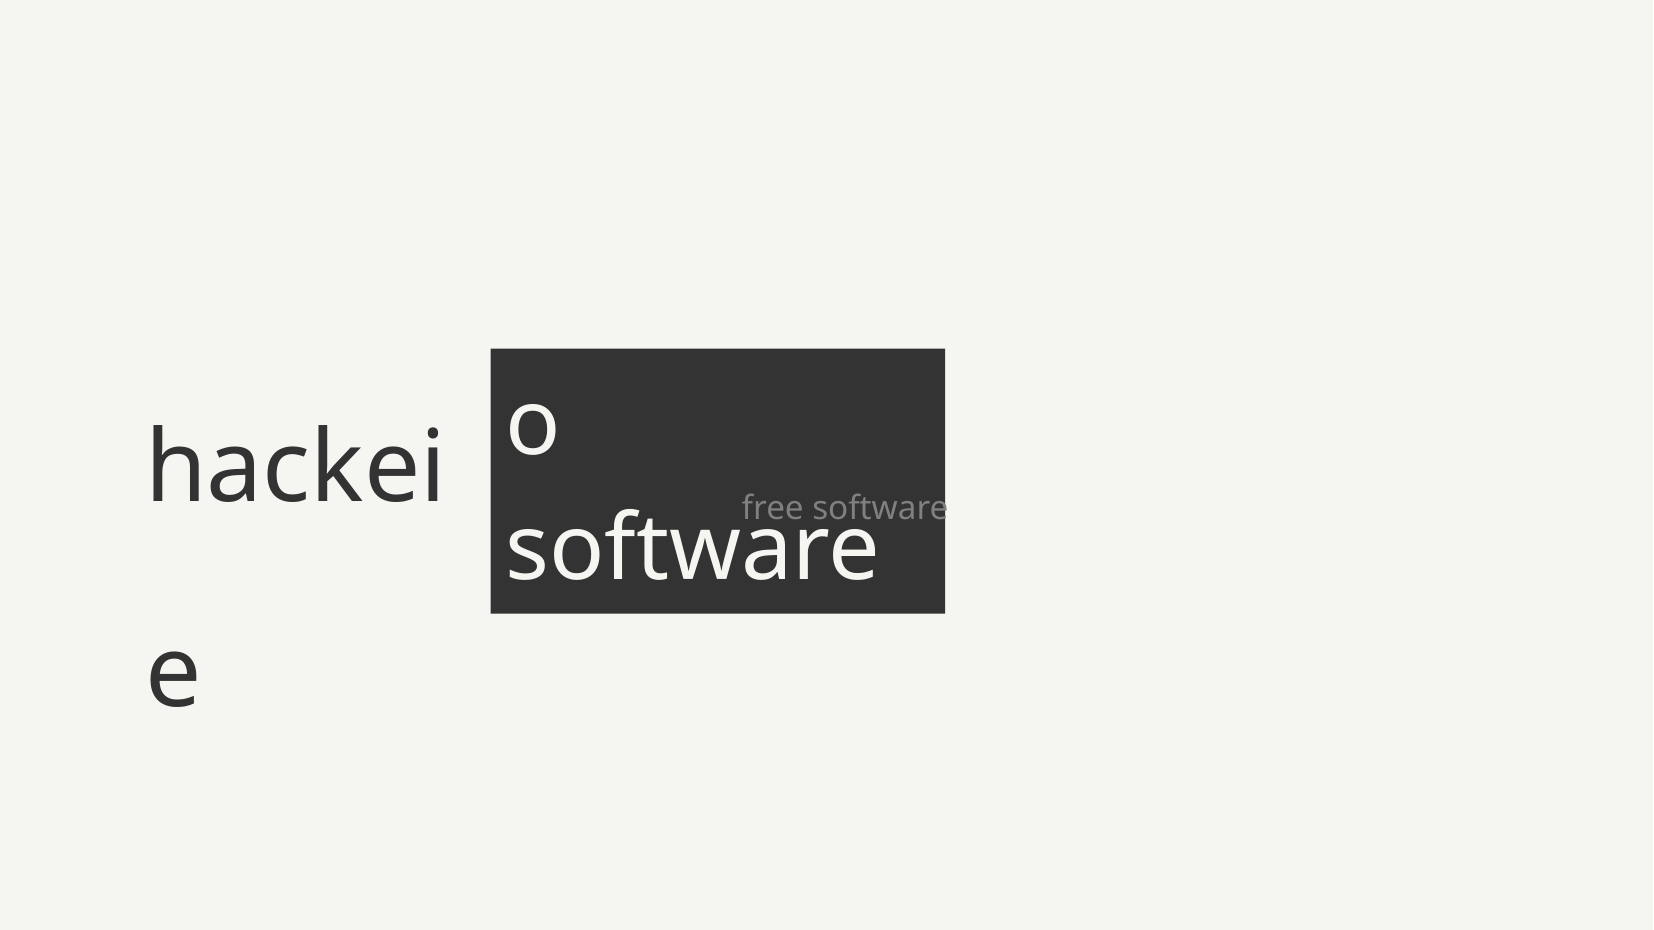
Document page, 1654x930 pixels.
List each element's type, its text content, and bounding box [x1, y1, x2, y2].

text_box o software [490, 348, 946, 456]
text_box free software [405, 477, 964, 631]
text_box hackeie [130, 319, 496, 560]
